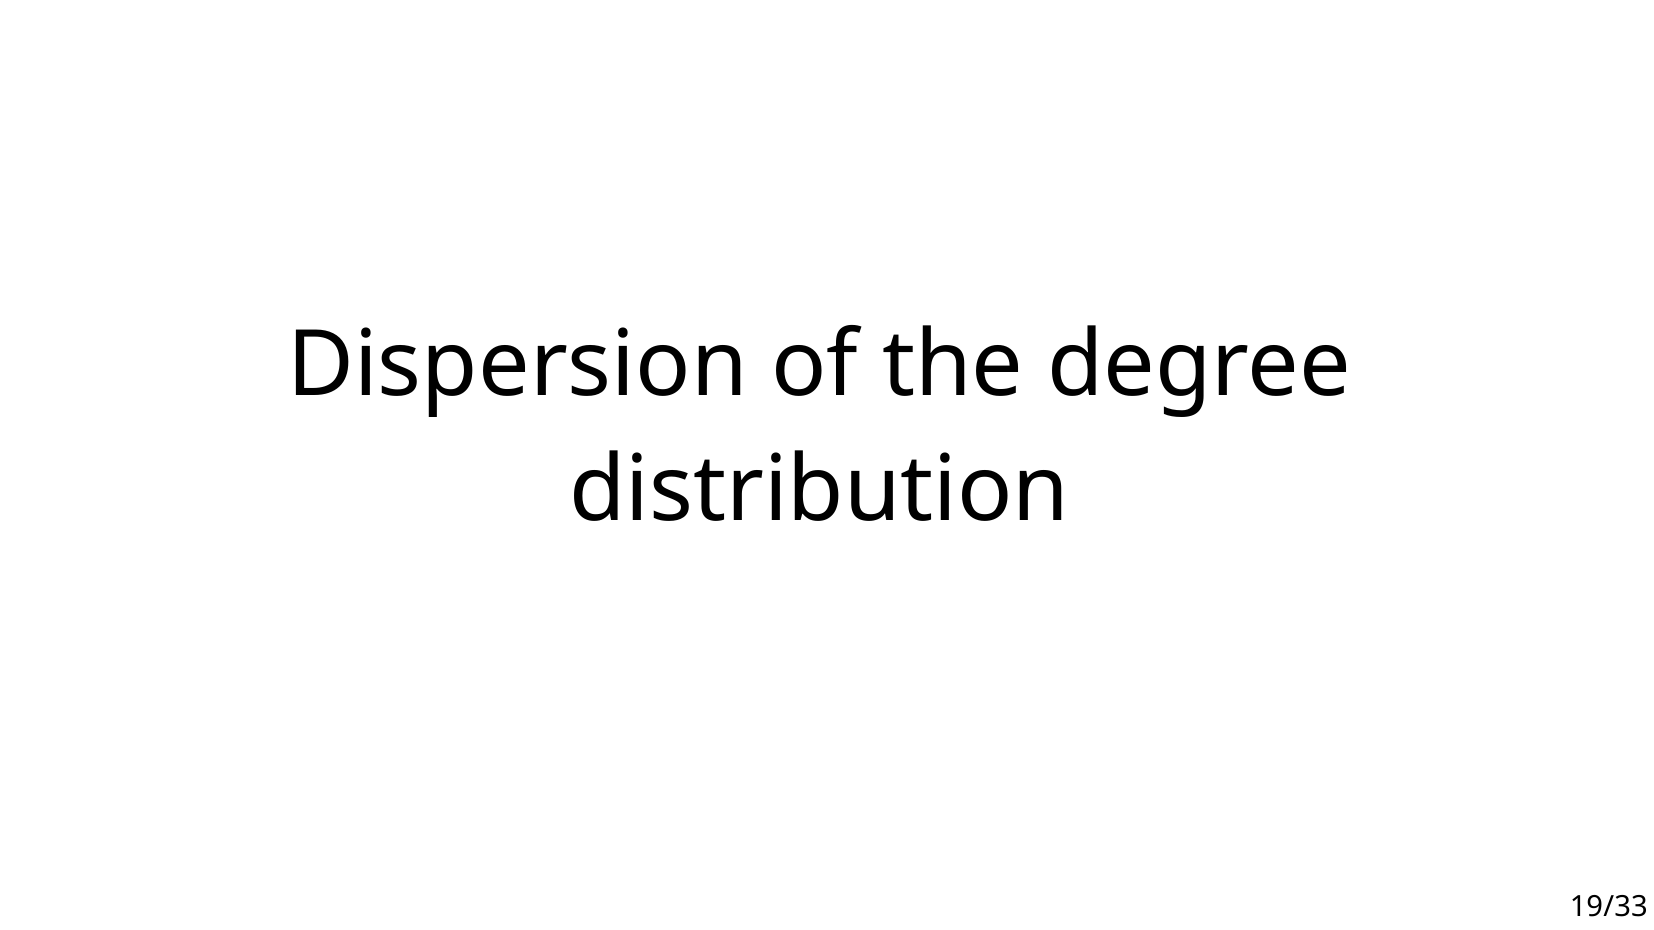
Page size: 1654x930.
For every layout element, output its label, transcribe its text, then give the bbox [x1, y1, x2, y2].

title Dispersion of the degree distribution [75, 344, 1564, 501]
